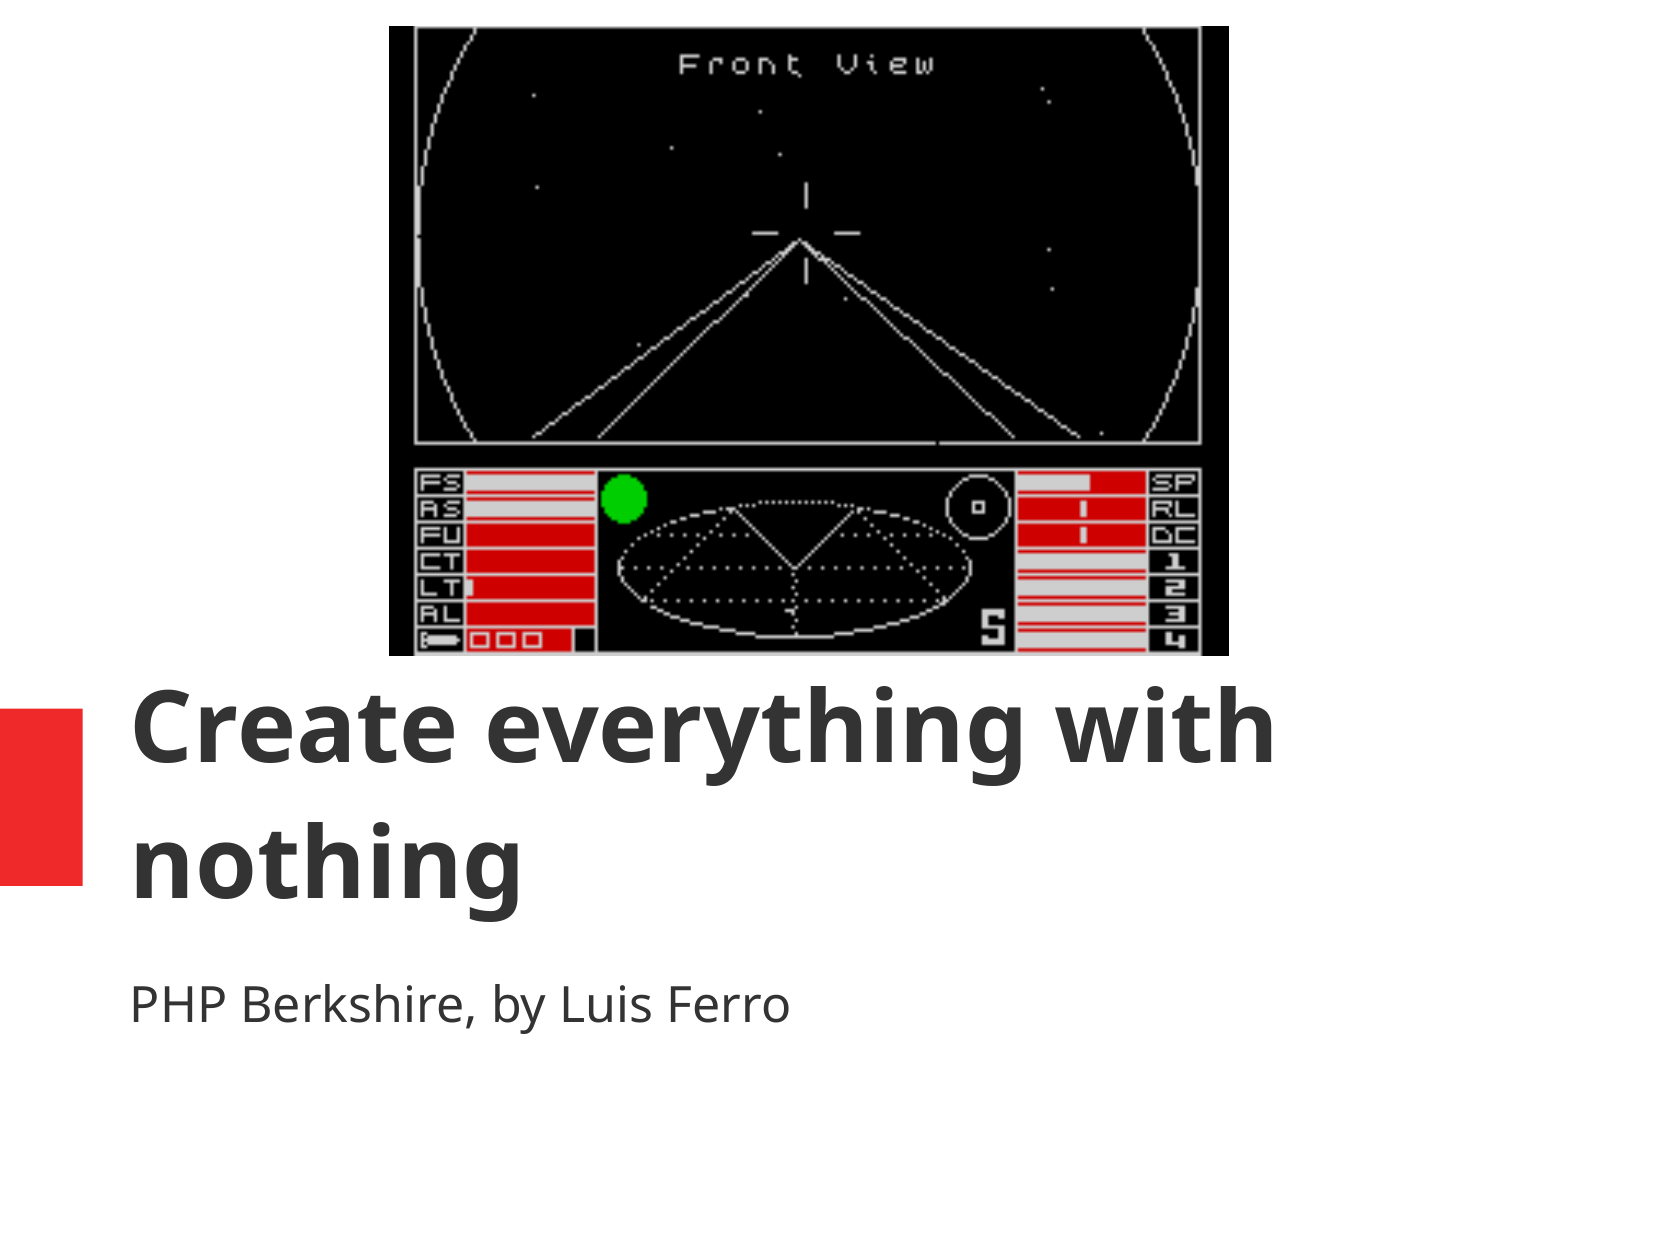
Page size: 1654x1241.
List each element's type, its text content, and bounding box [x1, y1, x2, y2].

picture [389, 26, 1229, 656]
list PHP Berkshire, by Luis Ferro [129, 968, 1536, 1130]
title Create everything with nothing [129, 655, 1536, 928]
